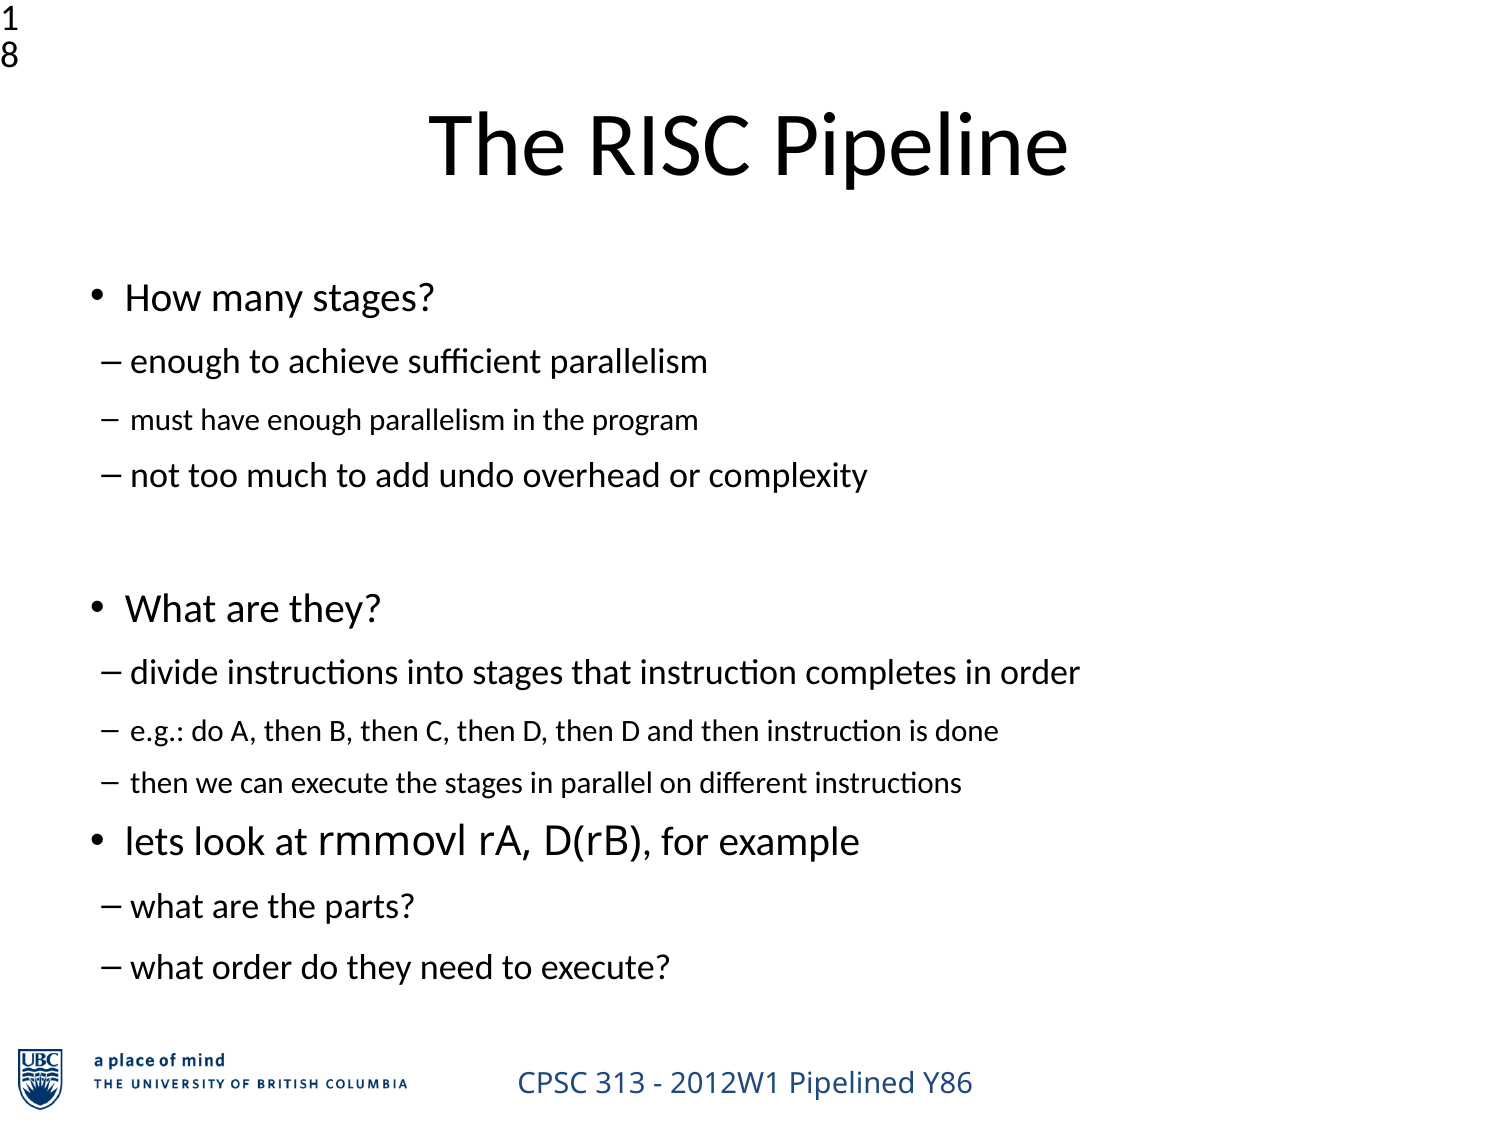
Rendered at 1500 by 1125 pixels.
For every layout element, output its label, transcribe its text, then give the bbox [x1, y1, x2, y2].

picture [18, 1049, 407, 1110]
title The RISC Pipeline [75, 45, 1425, 233]
list How many stages? enough to achieve sufficient parallelism must have enough parallelism in the program not too much to add undo overhead or complexity What are they? divide instructions into stages that instruction completes in order e.g.: do A, then B, then C, then D, then D and then instruction is done then we can execute the stages in parallel on different instructions lets look at rmmovl rA, D(rB), for example what are the parts? what order do they need to execute? [75, 262, 1425, 1005]
